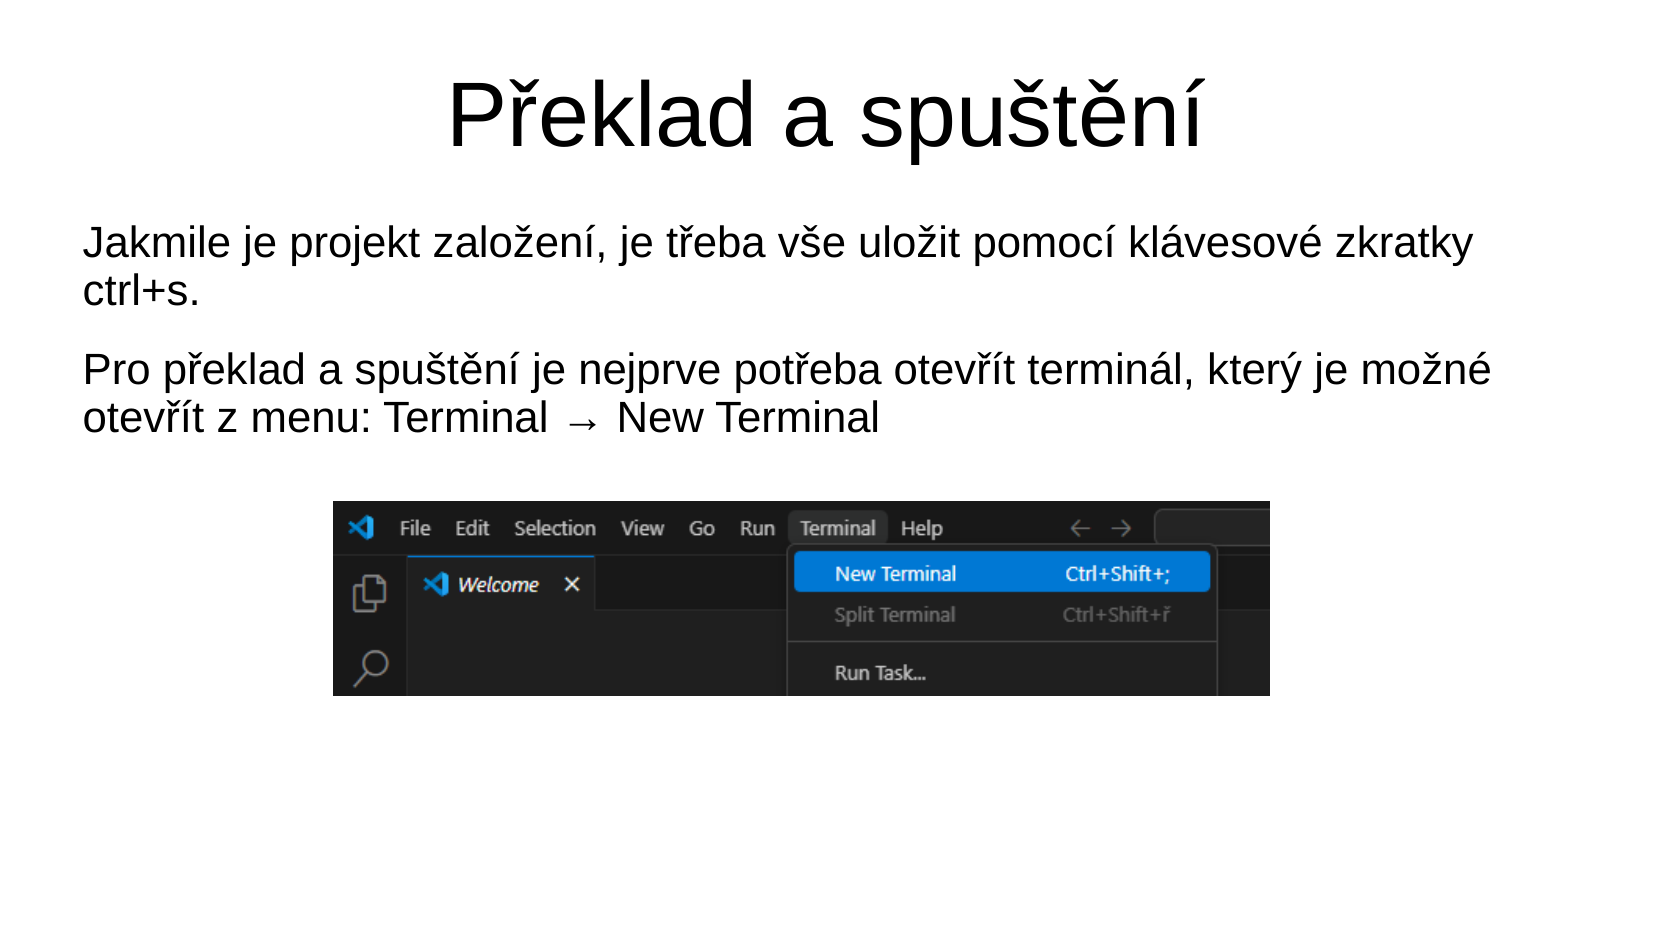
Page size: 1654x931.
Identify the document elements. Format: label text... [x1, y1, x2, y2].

picture [333, 501, 1270, 696]
list Jakmile je projekt založení, je třeba vše uložit pomocí klávesové zkratky ctrl+s. Pro překlad a spuštění je nejprve potřeba otevřít terminál, který je možné otevřít z menu: Terminal → New Terminal [82, 217, 1571, 758]
title Překlad a spuštění [82, 37, 1571, 193]
